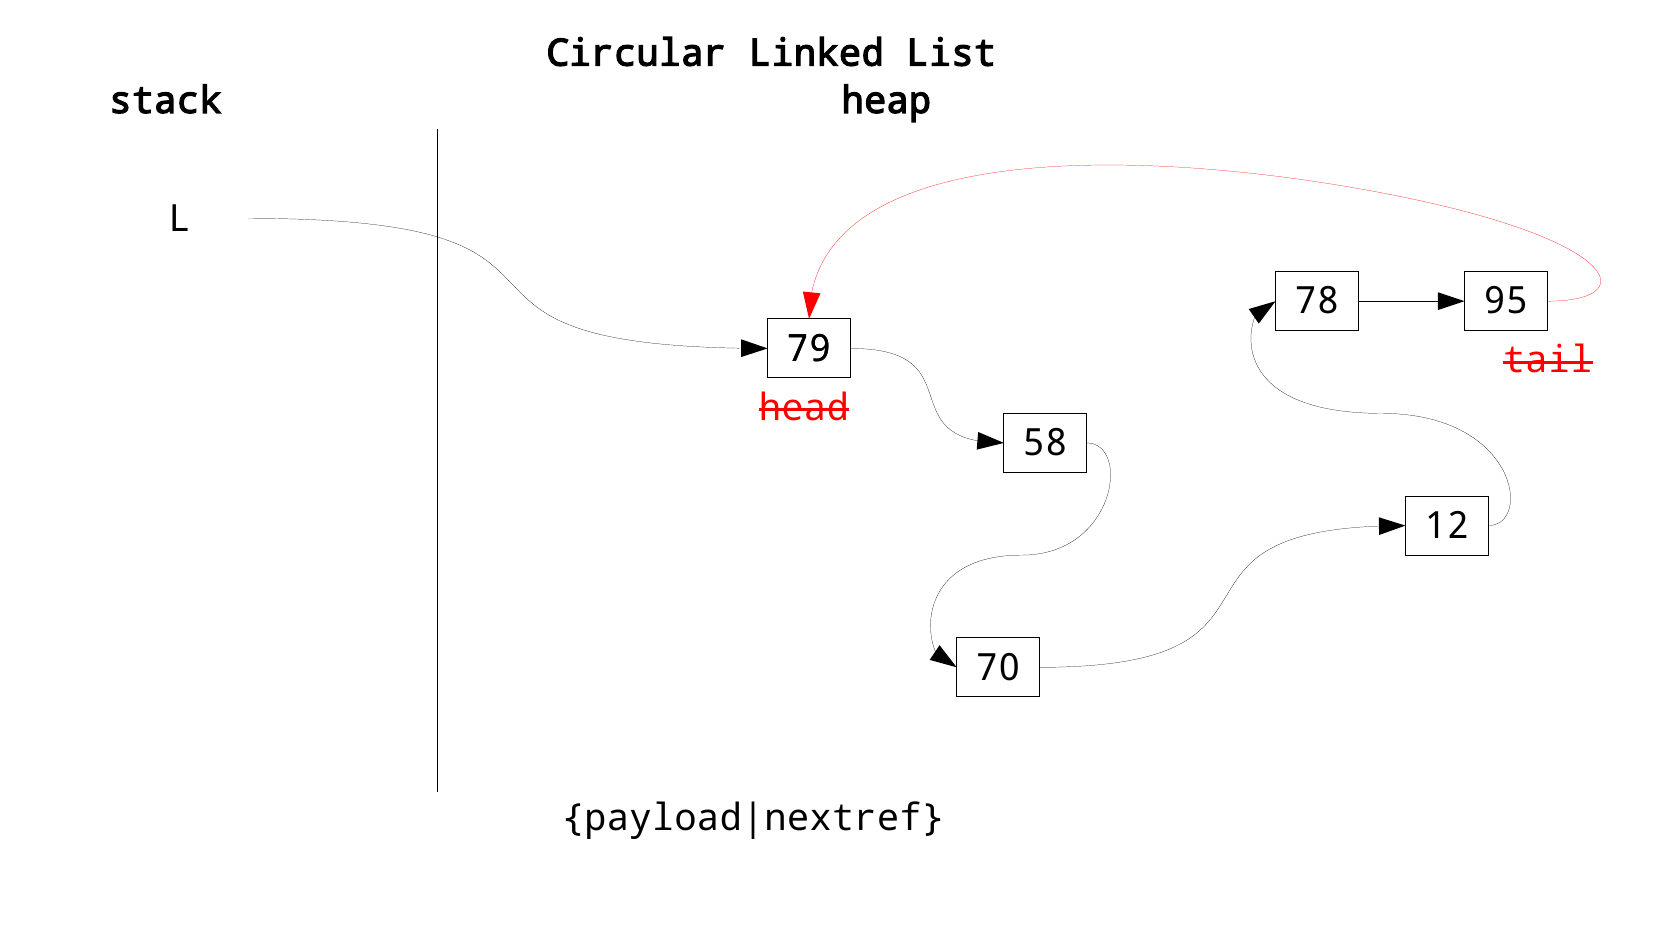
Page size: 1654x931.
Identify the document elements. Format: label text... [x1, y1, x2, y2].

text_box 79 [767, 318, 851, 377]
text_box 12 [1405, 496, 1489, 556]
text_box tail [1488, 330, 1619, 390]
text_box 95 [1464, 271, 1548, 331]
text_box 70 [956, 637, 1040, 697]
text_box {payload|nextref} [547, 788, 960, 847]
text_box head [744, 377, 875, 461]
text_box 78 [1275, 271, 1359, 331]
text_box Circular Linked List [531, 23, 1028, 83]
text_box 58 [1003, 413, 1087, 473]
text_box heap [826, 70, 1040, 130]
text_box stack [94, 70, 308, 130]
text_box L [153, 188, 249, 248]
